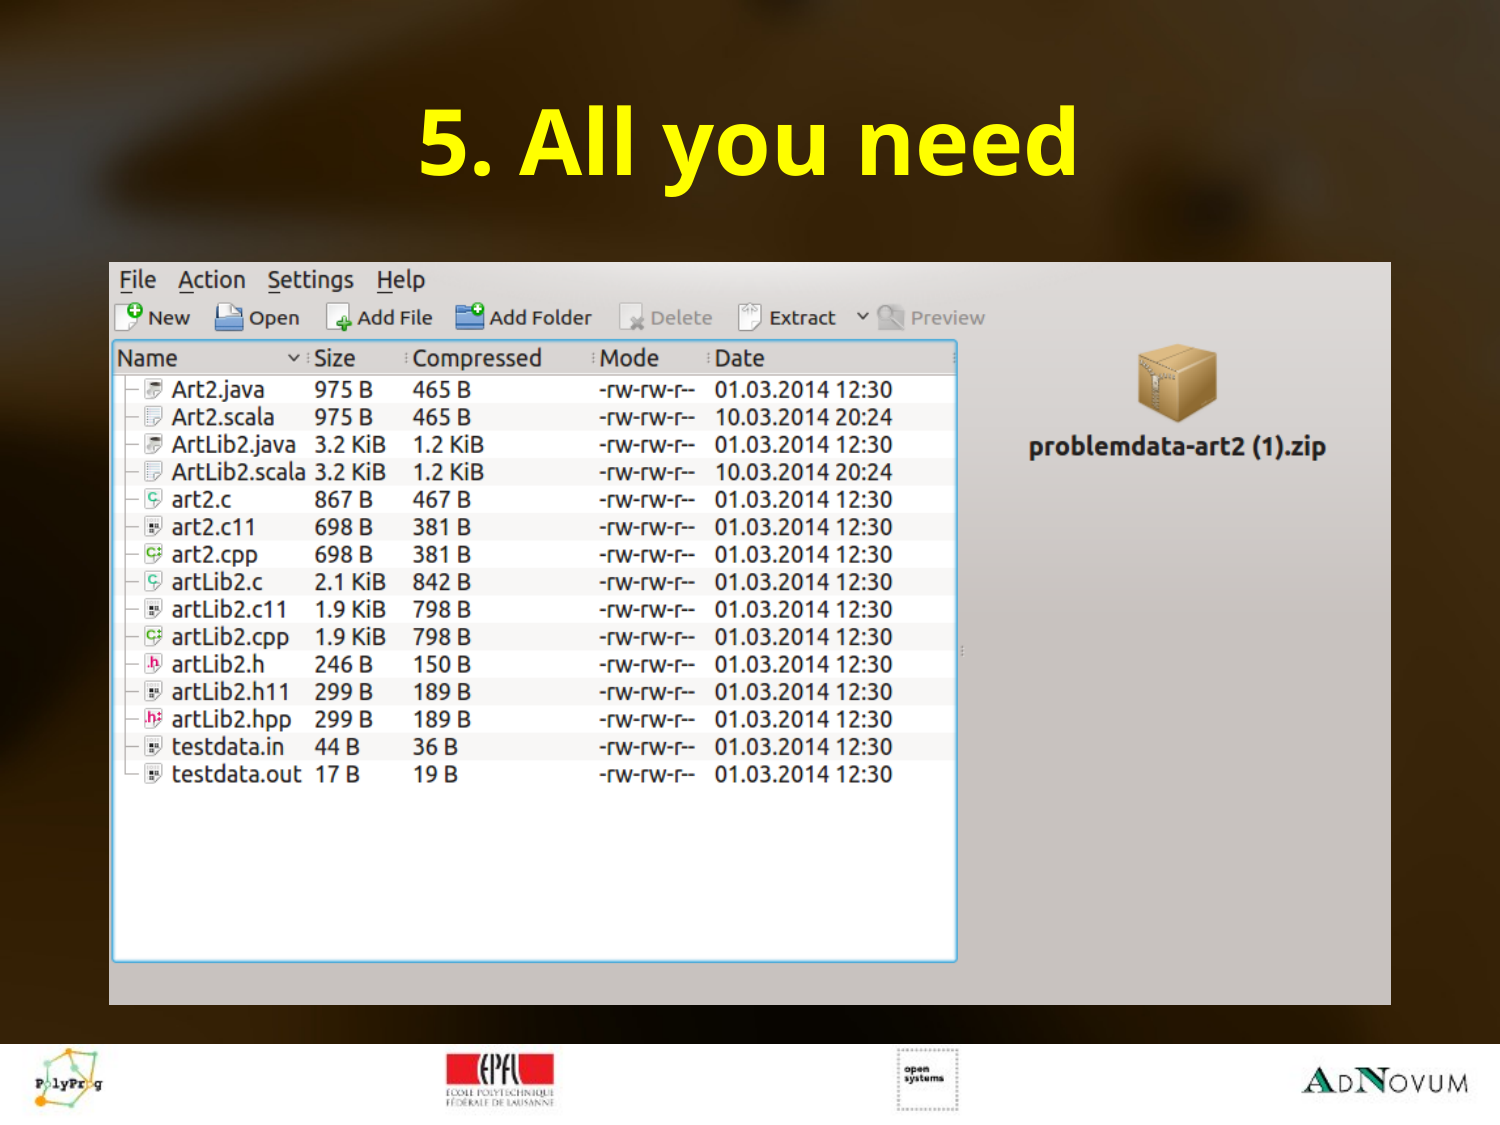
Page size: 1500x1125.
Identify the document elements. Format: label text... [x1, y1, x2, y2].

title 5. All you need [75, 45, 1425, 233]
picture [0, 0, 1500, 1120]
